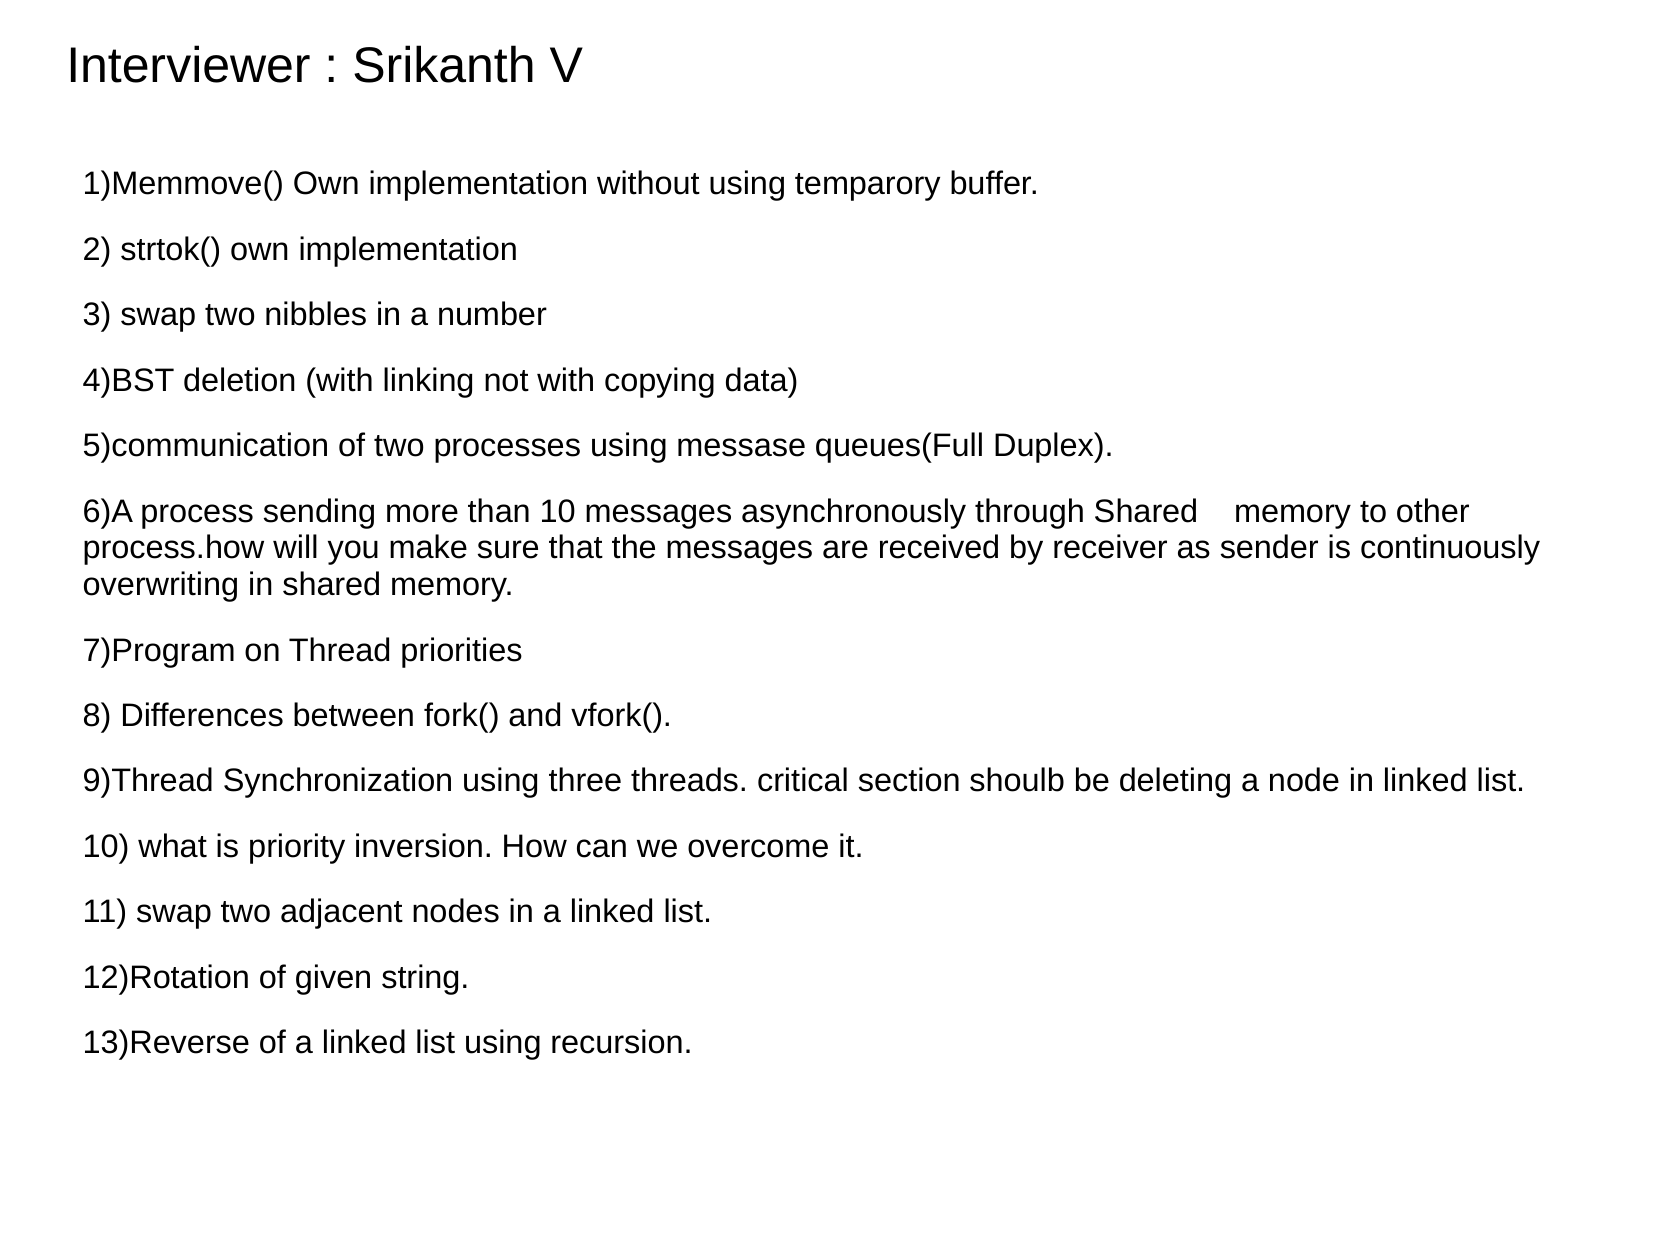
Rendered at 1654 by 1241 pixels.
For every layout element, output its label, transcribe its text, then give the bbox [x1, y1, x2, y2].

title Interviewer : Srikanth V [35, 23, 615, 107]
list 1)Memmove() Own implementation without using temparory buffer. 2) strtok() own implementation 3) swap two nibbles in a number 4)BST deletion (with linking not with copying data) 5)communication of two processes using messase queues(Full Duplex). 6)A process sending more than 10 messages asynchronously through Shared memory to other process.how will you make sure that the messages are received by receiver as sender is continuously overwriting in shared memory. 7)Program on Thread priorities 8) Differences between fork() and vfork(). 9)Thread Synchronization using three threads. critical section shoulb be deleting a node in linked list. 10) what is priority inversion. How can we overcome it. 11) swap two adjacent nodes in a linked list. 12)Rotation of given string. 13)Reverse of a linked list using recursion. [82, 165, 1571, 1063]
